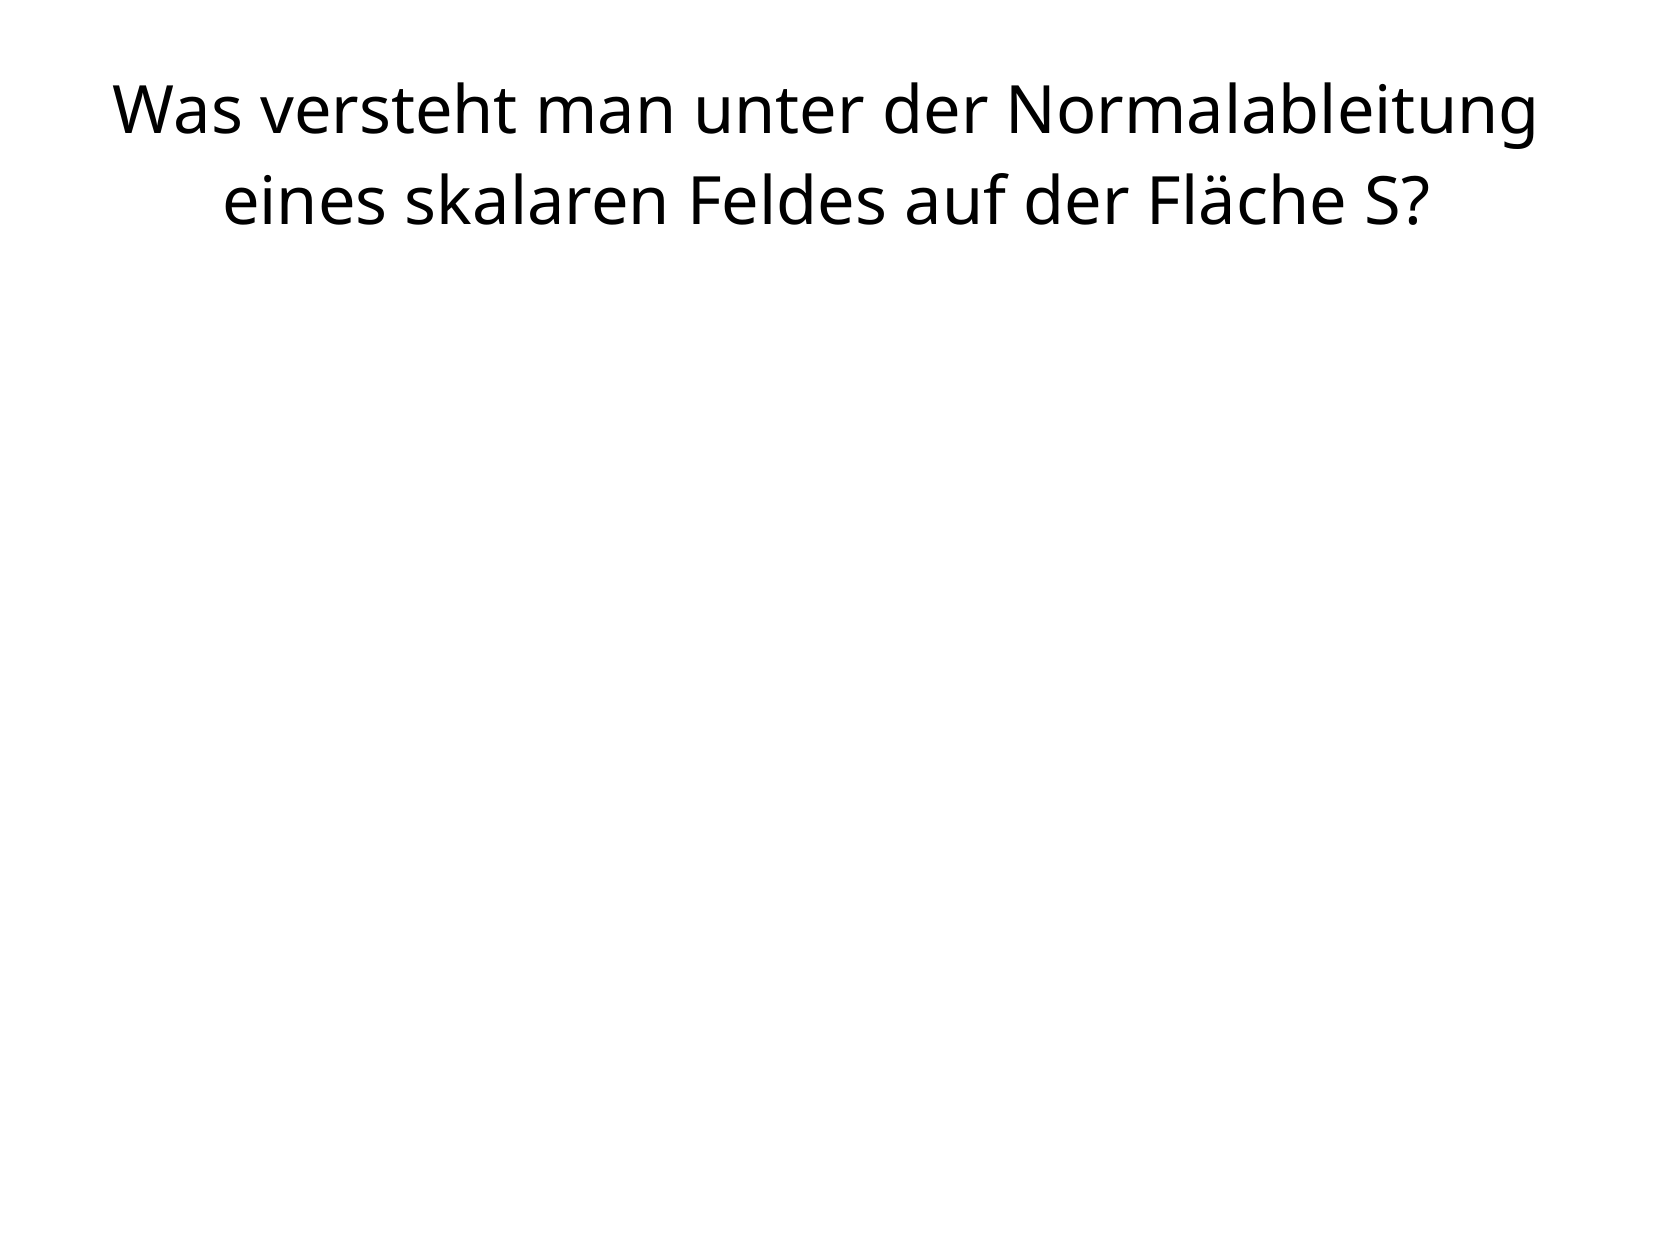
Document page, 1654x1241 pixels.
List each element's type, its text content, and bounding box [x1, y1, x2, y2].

title Was versteht man unter der Normalableitung eines skalaren Feldes auf der Fläche S? [82, 49, 1571, 257]
